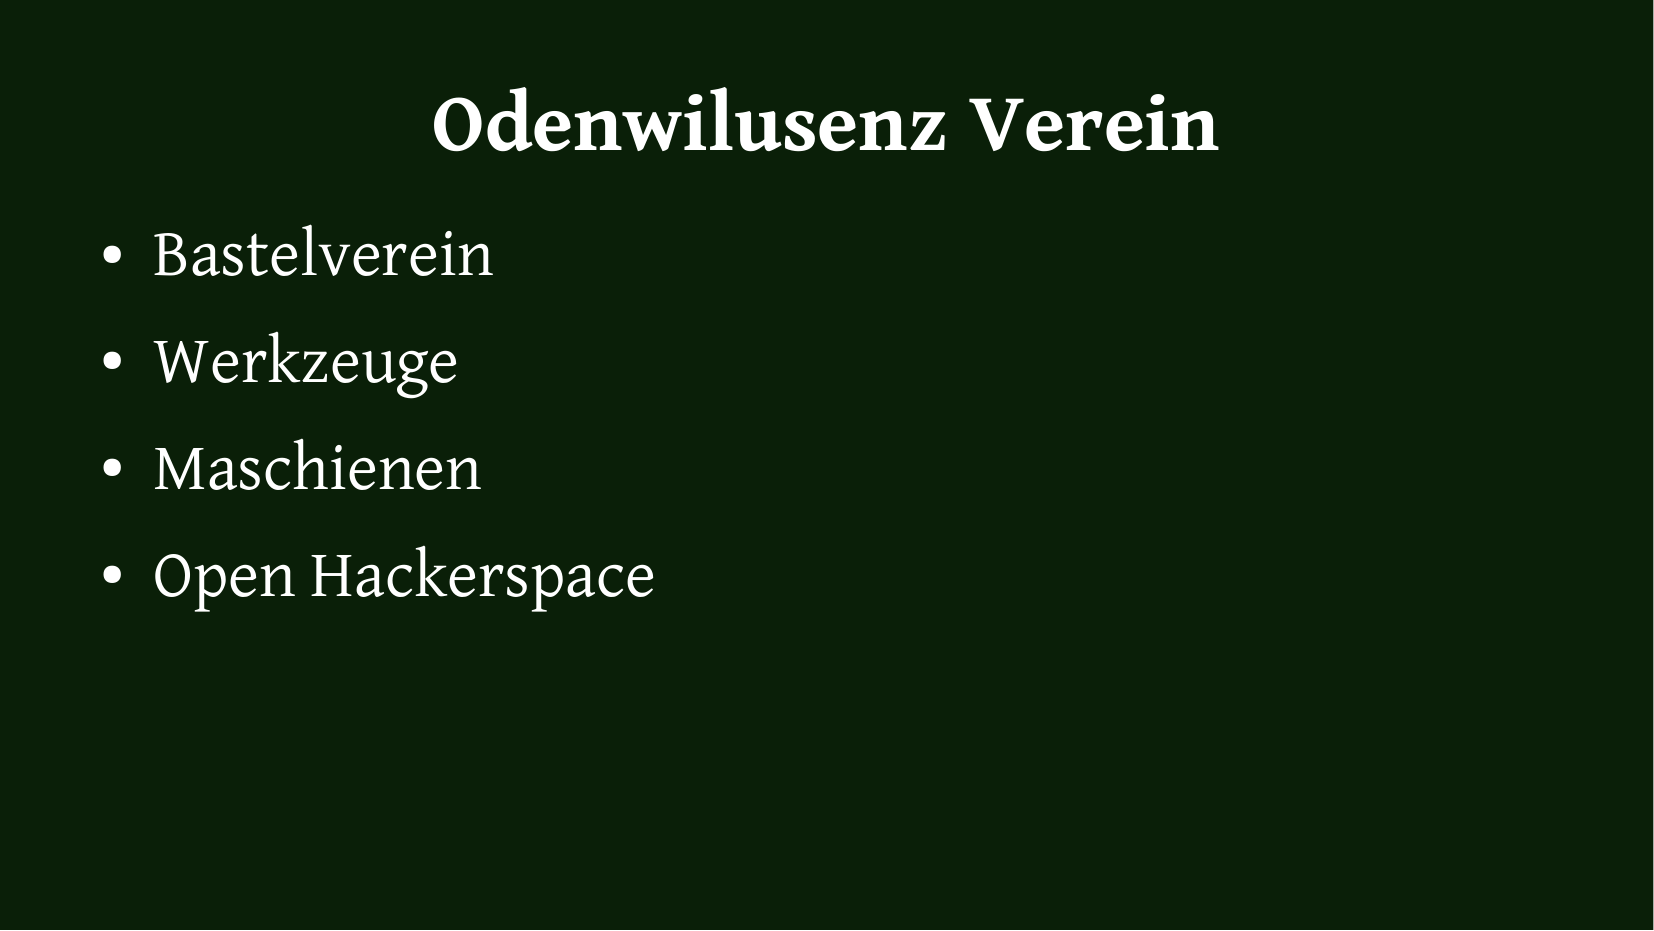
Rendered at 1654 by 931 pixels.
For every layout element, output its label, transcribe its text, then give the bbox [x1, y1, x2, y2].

title Odenwilusenz Verein [82, 59, 1571, 193]
list Bastelverein Werkzeuge Maschienen Open Hackerspace [82, 217, 1571, 827]
